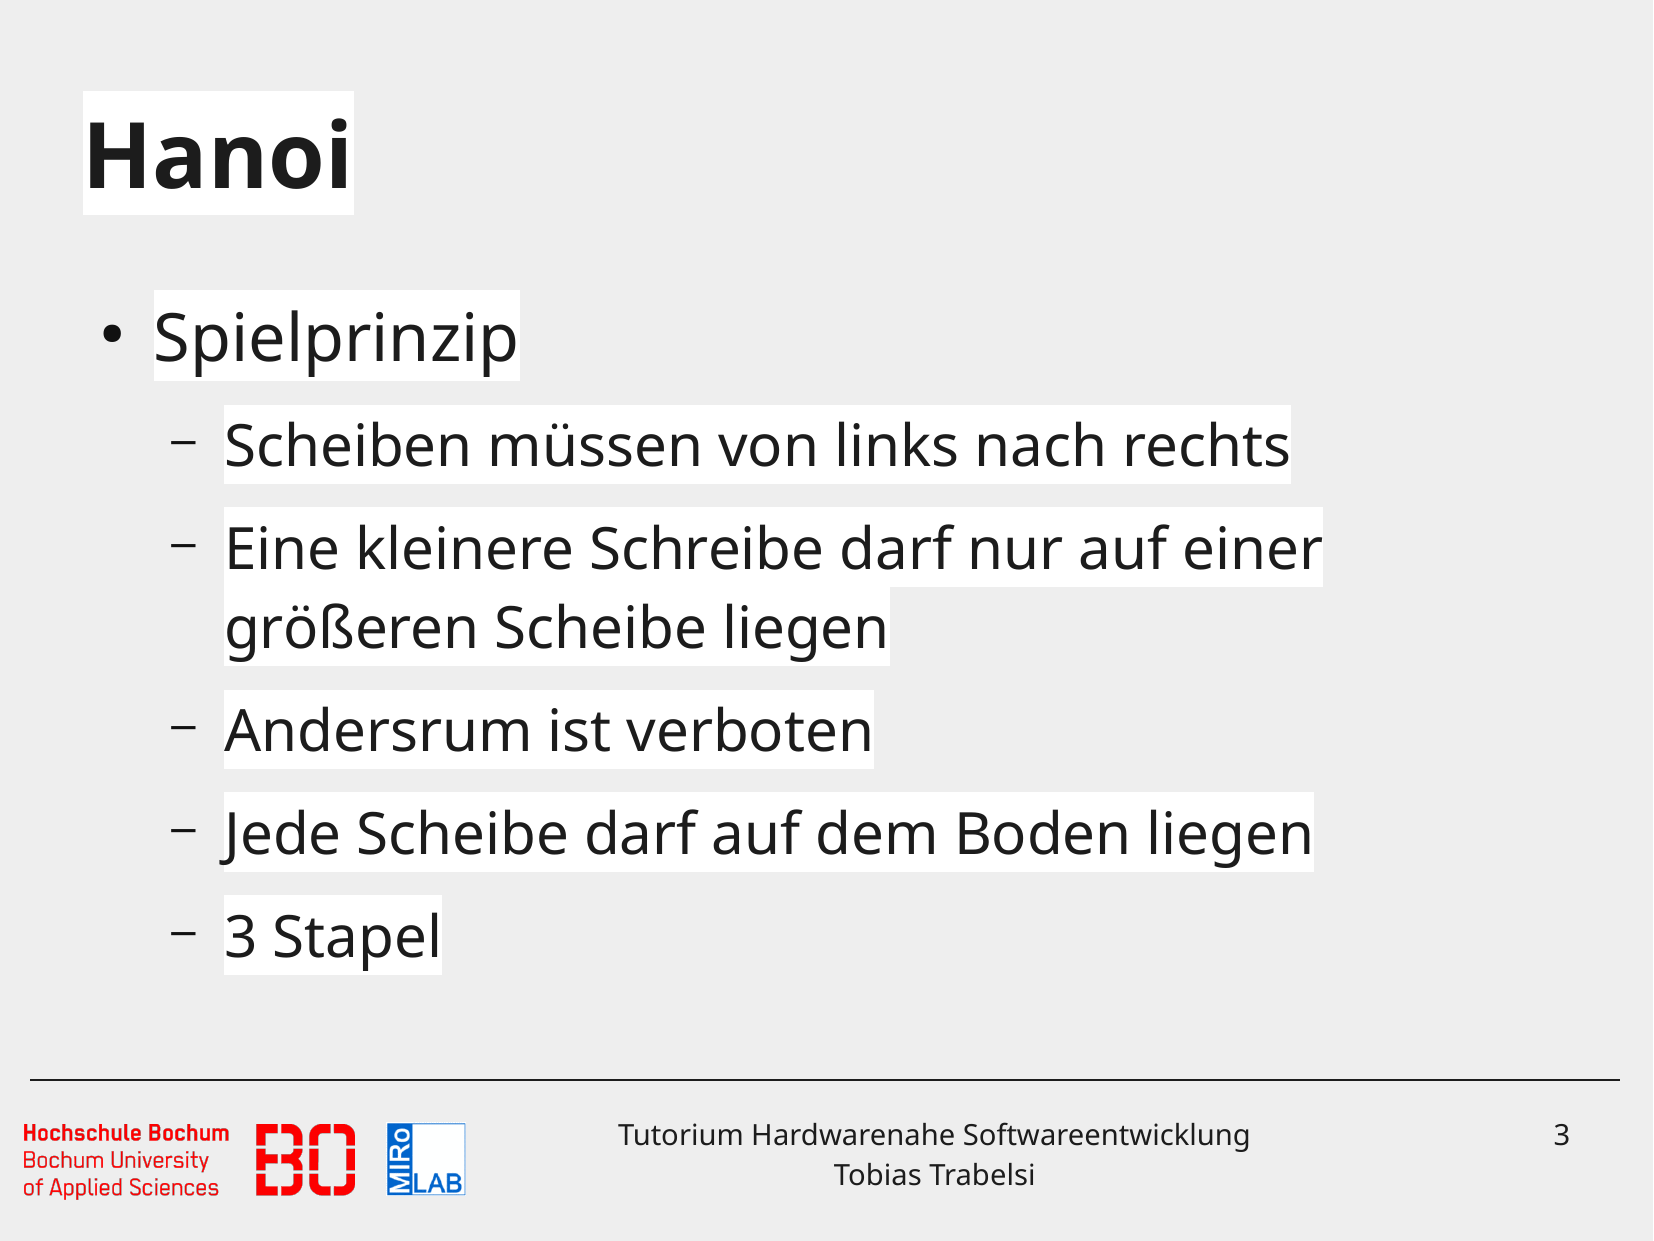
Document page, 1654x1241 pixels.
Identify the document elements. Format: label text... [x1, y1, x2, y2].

title Hanoi [82, 49, 1561, 257]
list Spielprinzip Scheiben müssen von links nach rechts Eine kleinere Schreibe darf nur auf einer größeren Scheibe liegen Andersrum ist verboten Jede Scheibe darf auf dem Boden liegen 3 Stapel [82, 290, 1571, 1010]
picture [24, 1124, 355, 1200]
picture [386, 1122, 466, 1196]
